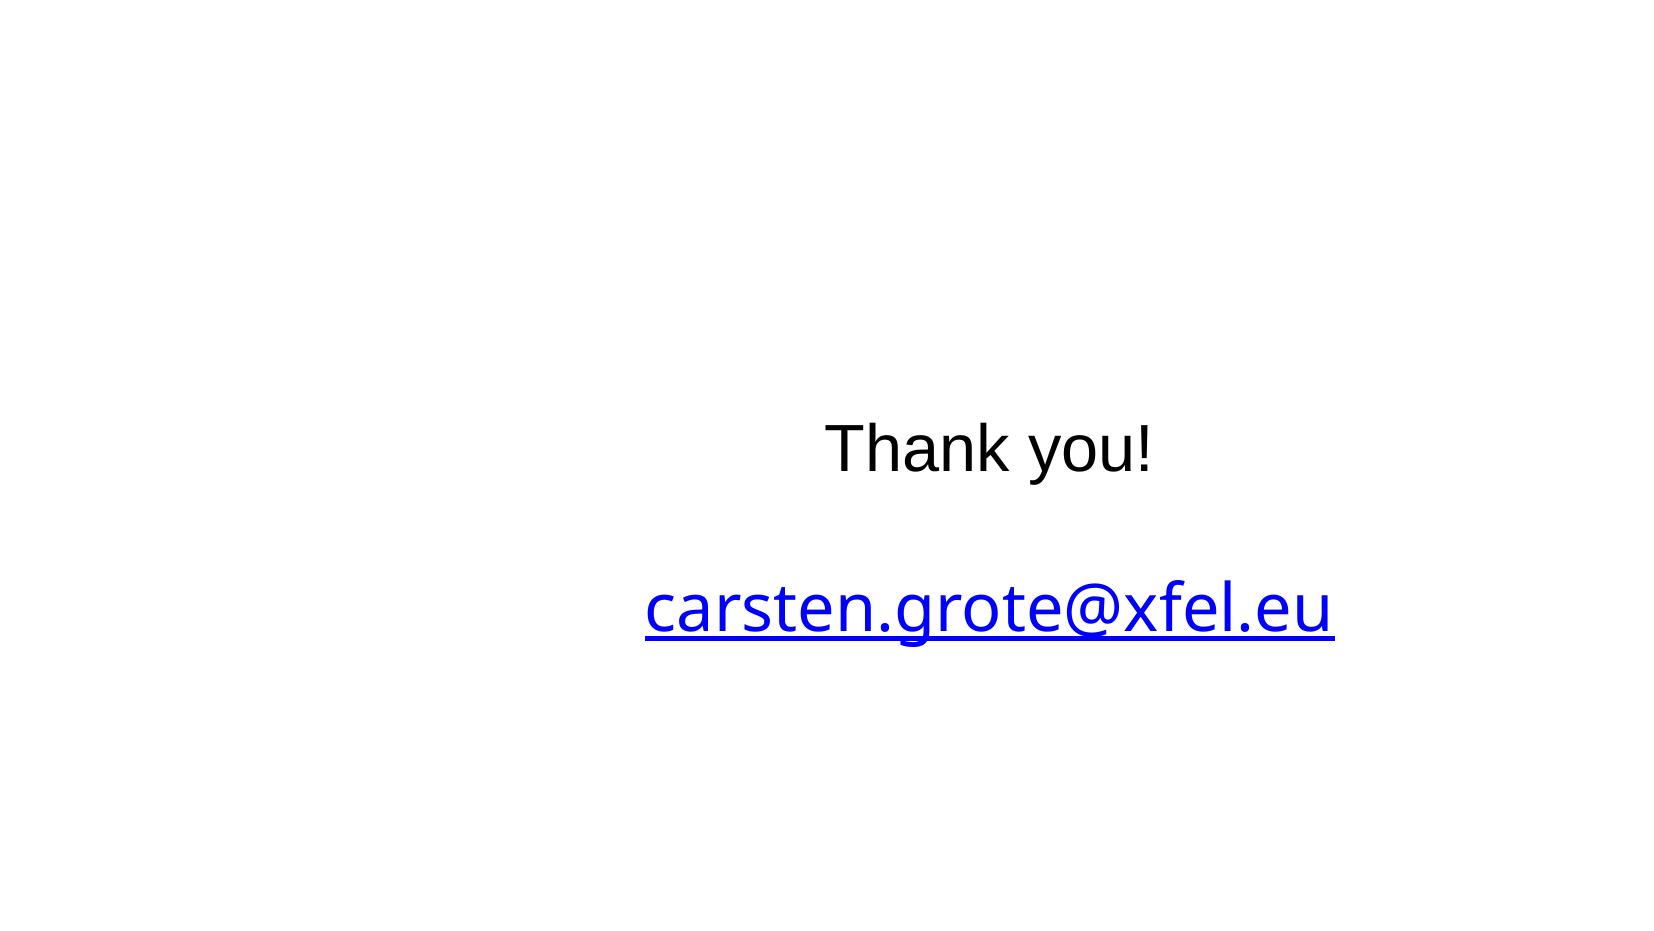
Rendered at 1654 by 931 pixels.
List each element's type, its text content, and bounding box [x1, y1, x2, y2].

text_box Thank you! carsten.grote@xfel.eu [390, 360, 1590, 700]
